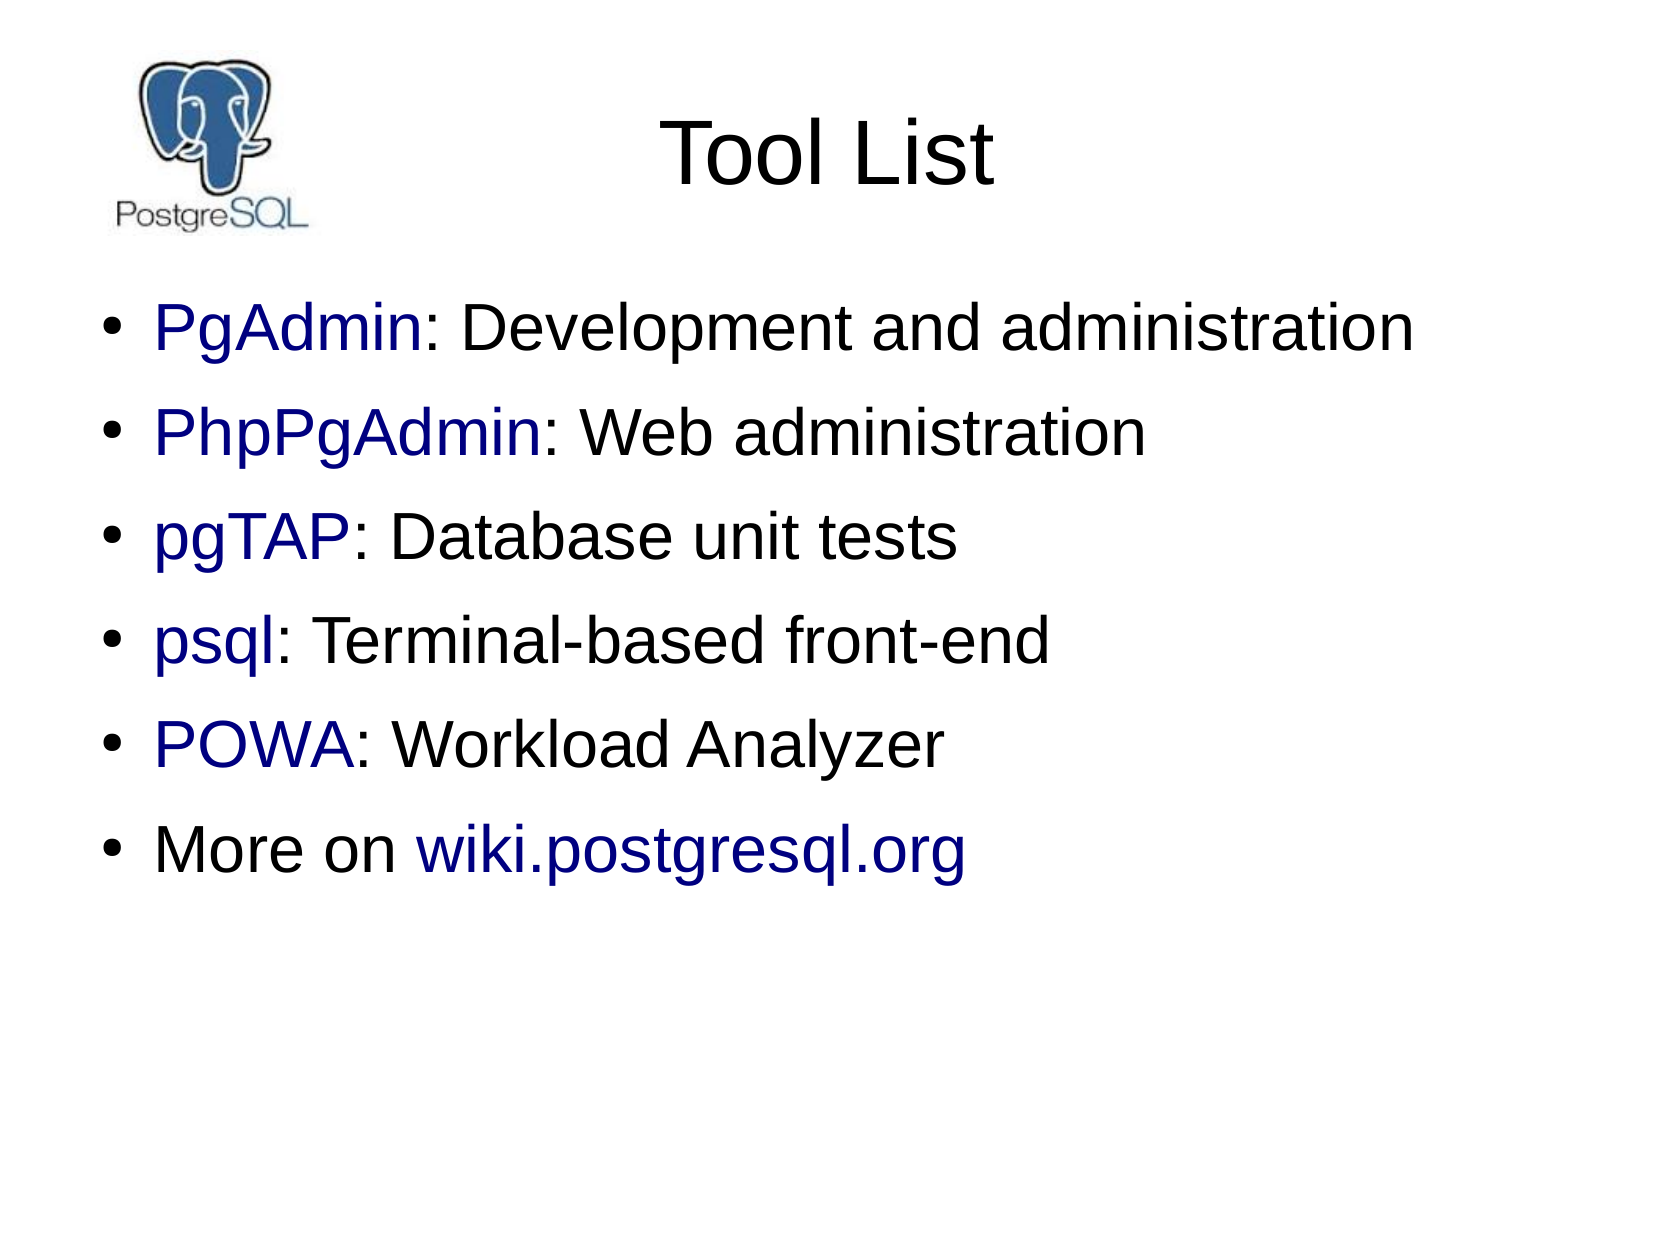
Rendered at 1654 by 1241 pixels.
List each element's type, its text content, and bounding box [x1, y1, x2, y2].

title Tool List [82, 49, 1571, 257]
picture [58, 50, 356, 237]
list PgAdmin: Development and administration PhpPgAdmin: Web administration pgTAP: Database unit tests psql: Terminal-based front-end POWA: Workload Analyzer More on wiki.postgresql.org [82, 290, 1538, 1010]
